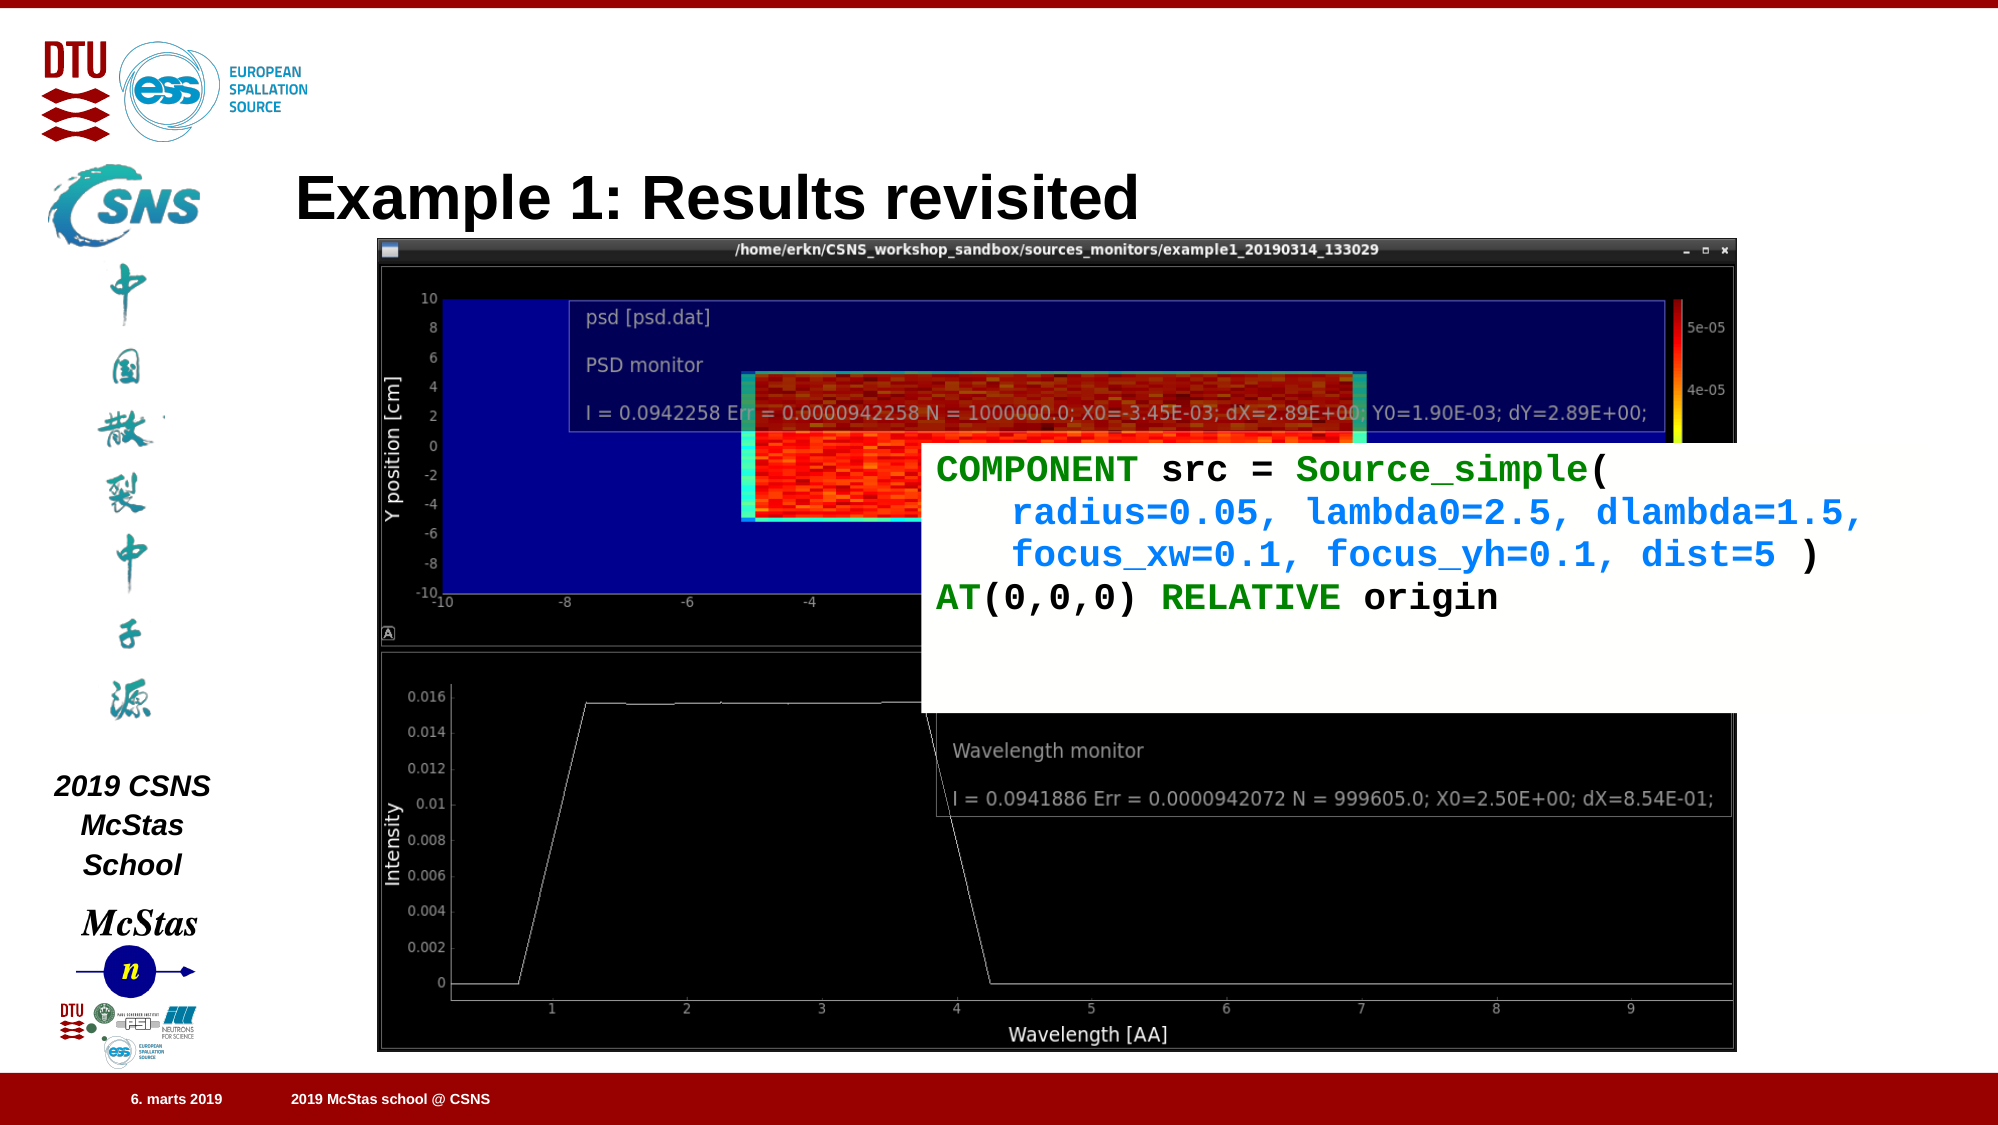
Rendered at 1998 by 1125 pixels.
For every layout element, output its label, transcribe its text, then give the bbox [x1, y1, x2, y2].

picture [48, 162, 209, 744]
picture [119, 41, 307, 142]
text_box COMPONENT src = Source_simple( radius=0.05, lambda0=2.5, dlambda=1.5, focus_xw=0.1, focus_yh=0.1, dist=5 ) AT(0,0,0) RELATIVE origin [921, 443, 1929, 714]
picture [86, 1003, 197, 1069]
picture [59, 908, 213, 999]
picture [116, 1013, 160, 1030]
title Example 1: Results revisited [295, 70, 1898, 233]
picture [377, 238, 1737, 1052]
